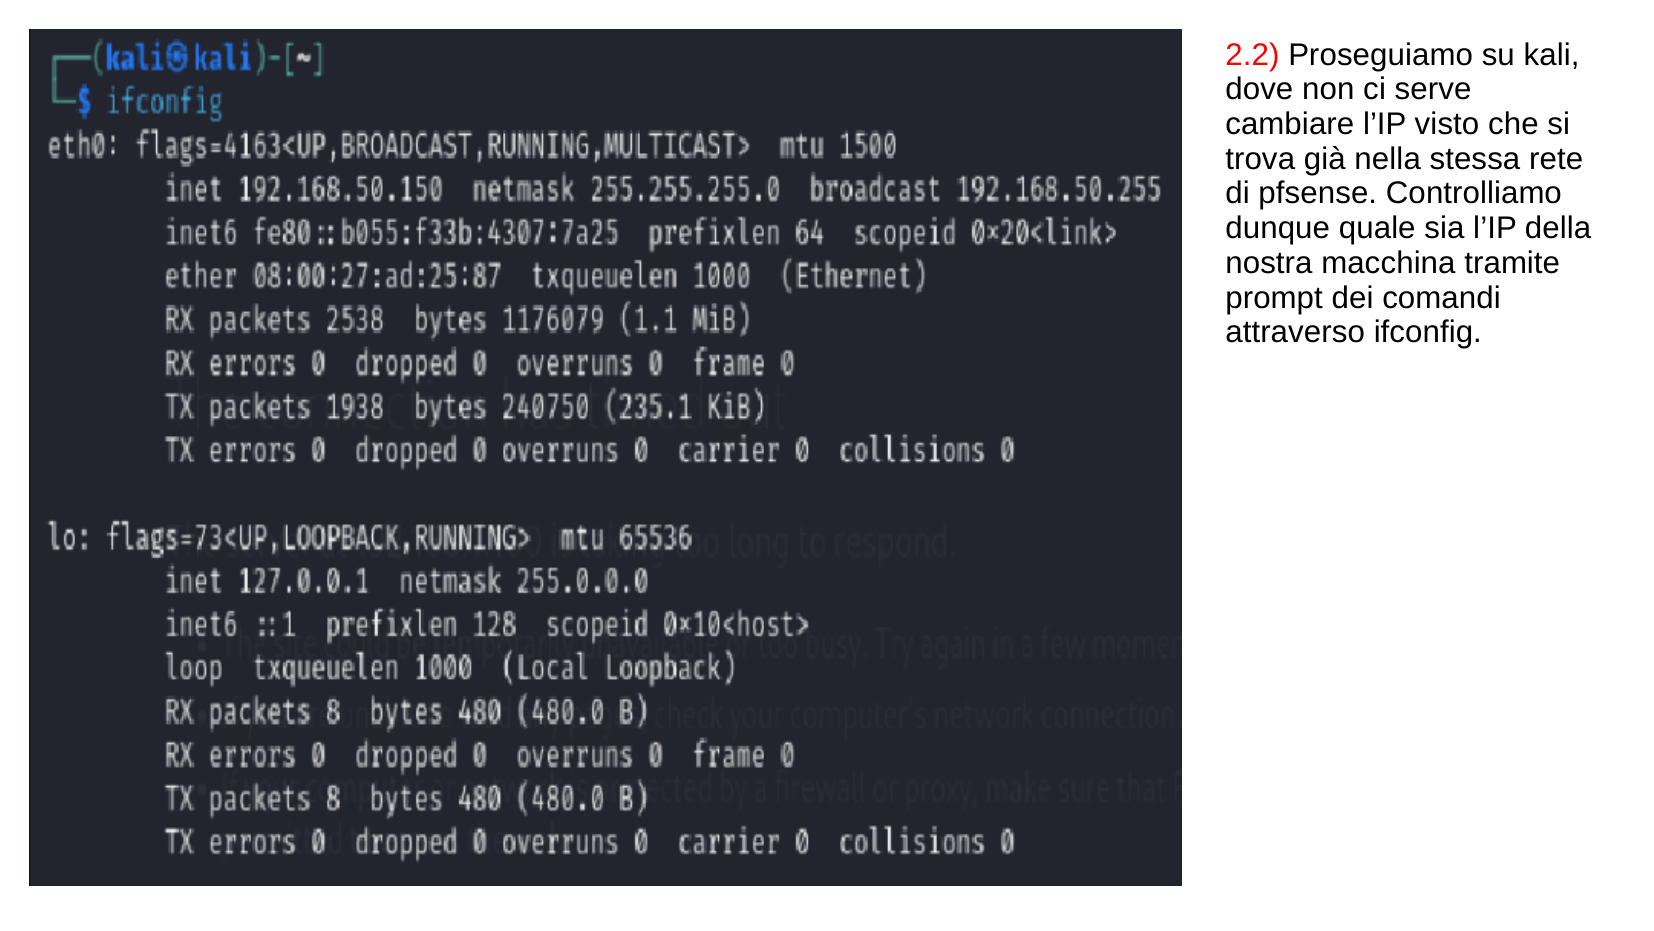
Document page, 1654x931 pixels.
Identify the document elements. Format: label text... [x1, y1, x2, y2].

picture [29, 29, 1182, 886]
text_box 2.2) Proseguiamo su kali, dove non ci serve cambiare l’IP visto che si trova già nella stessa rete di pfsense. Controlliamo dunque quale sia l’IP della nostra macchina tramite prompt dei comandi attraverso ifconfig. [1210, 29, 1625, 357]
